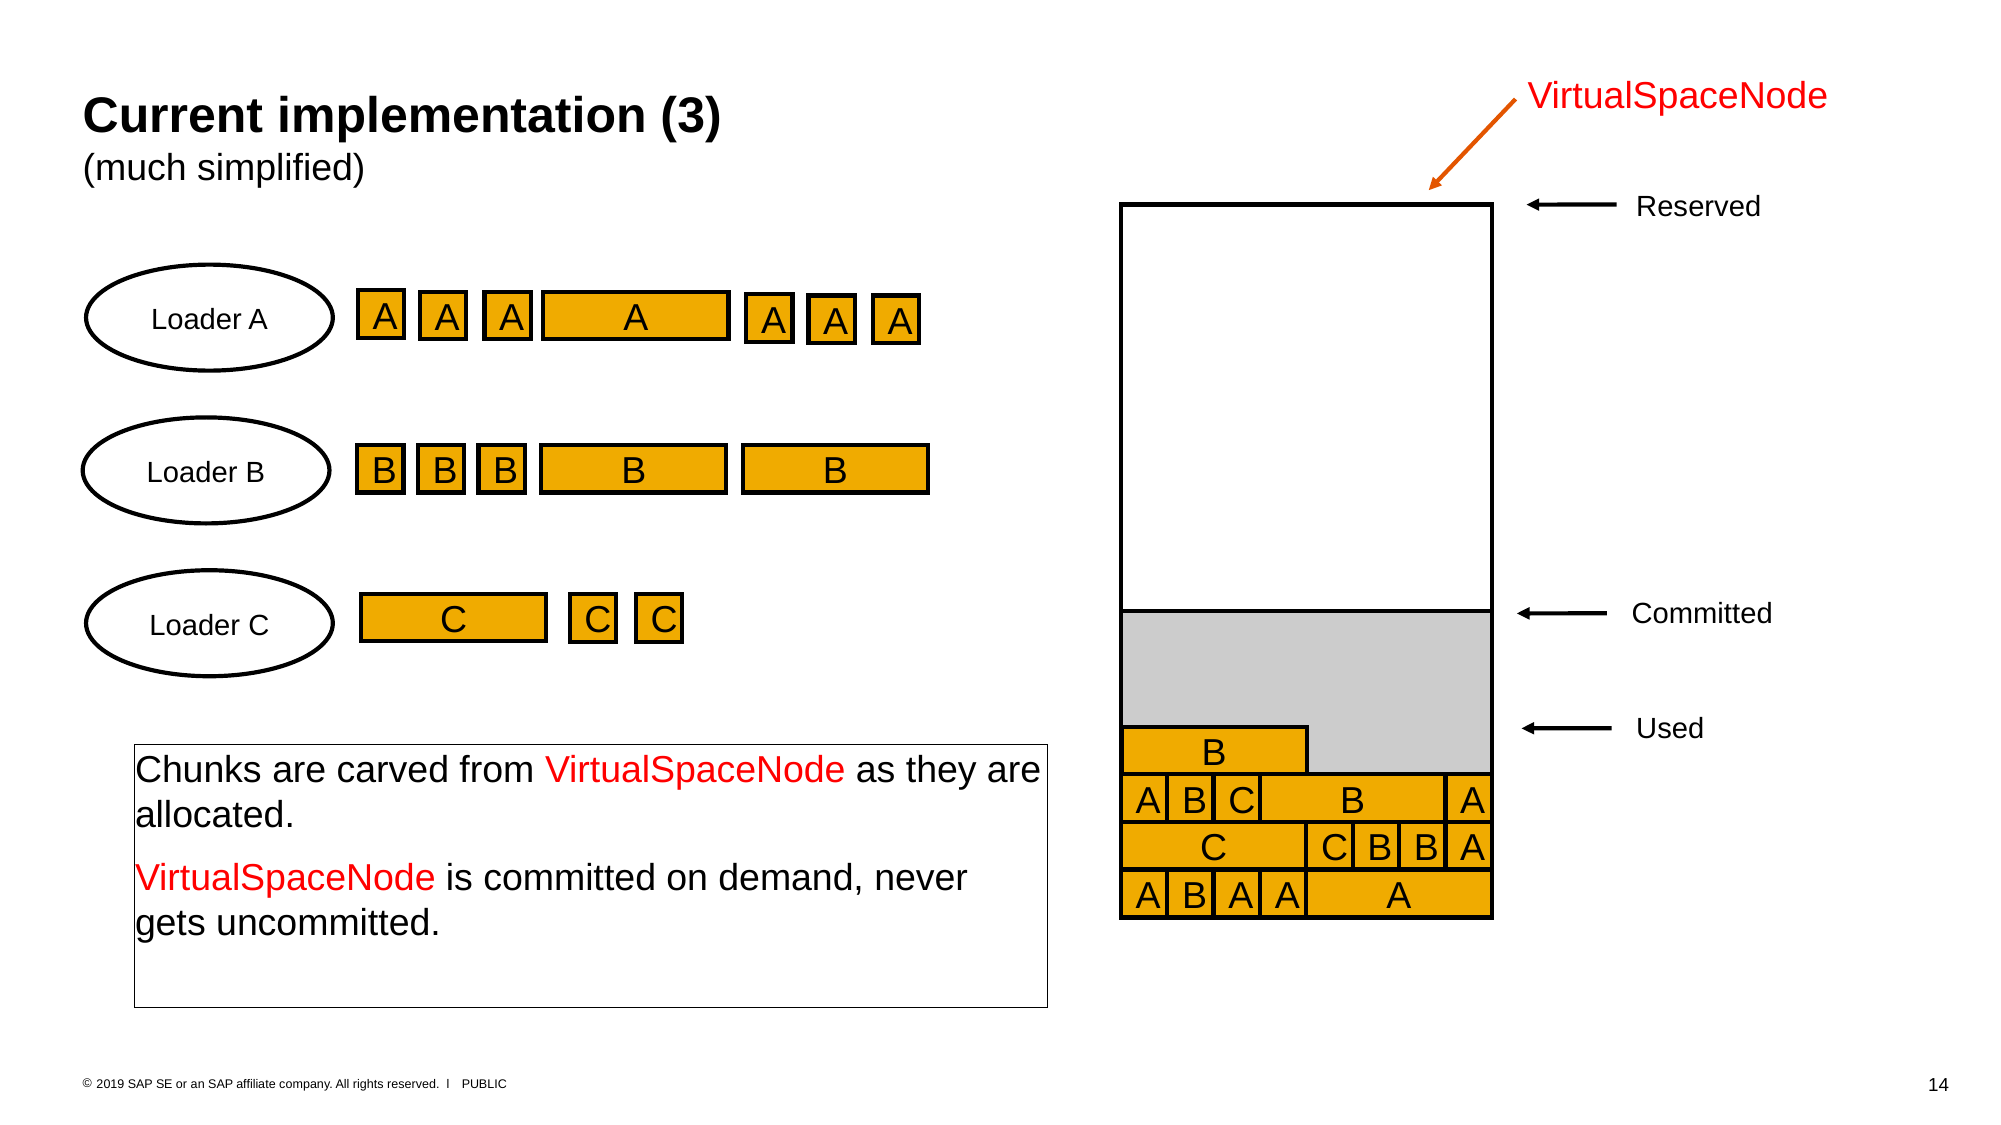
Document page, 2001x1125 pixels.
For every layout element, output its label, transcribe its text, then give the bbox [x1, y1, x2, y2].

text_box B [1167, 775, 1213, 822]
text_box C [635, 594, 683, 642]
text_box B [1399, 822, 1445, 870]
text_box C [1213, 775, 1259, 822]
text_box Chunks are carved from VirtualSpaceNode as they are allocated. VirtualSpaceNode is committed on demand, never gets uncommitted. [134, 744, 1048, 1008]
text_box B [357, 444, 404, 493]
title Current implementation (3) (much simplified) [82, 82, 1918, 189]
text_box A [808, 295, 855, 344]
text_box A [419, 291, 467, 340]
text_box A [1260, 869, 1306, 917]
text_box B [1167, 869, 1213, 917]
text_box A [357, 290, 405, 338]
text_box A [746, 294, 793, 342]
text_box A [484, 291, 531, 340]
text_box A [1213, 869, 1260, 917]
text_box B [1121, 726, 1307, 775]
text_box A [543, 291, 729, 340]
text_box Loader A [86, 264, 333, 371]
text_box B [742, 444, 928, 493]
text_box Reserved [1636, 186, 1762, 222]
text_box Used [1636, 709, 1705, 745]
text_box VirtualSpaceNode [1527, 70, 1892, 116]
text_box B [478, 444, 525, 493]
text_box C [1306, 822, 1352, 870]
text_box A [1306, 870, 1492, 918]
text_box C [1120, 822, 1306, 869]
text_box B [417, 444, 465, 493]
text_box Committed [1631, 594, 1774, 630]
text_box [1120, 610, 1492, 774]
text_box C [361, 594, 547, 642]
text_box A [1445, 822, 1492, 870]
text_box B [541, 444, 727, 493]
text_box B [1259, 774, 1446, 822]
text_box A [1120, 774, 1167, 822]
text_box A [1120, 869, 1167, 917]
text_box A [1446, 774, 1492, 822]
text_box A [872, 295, 920, 344]
text_box B [1352, 822, 1399, 870]
text_box Loader B [82, 417, 330, 524]
text_box Loader C [86, 570, 333, 677]
text_box C [569, 594, 617, 642]
